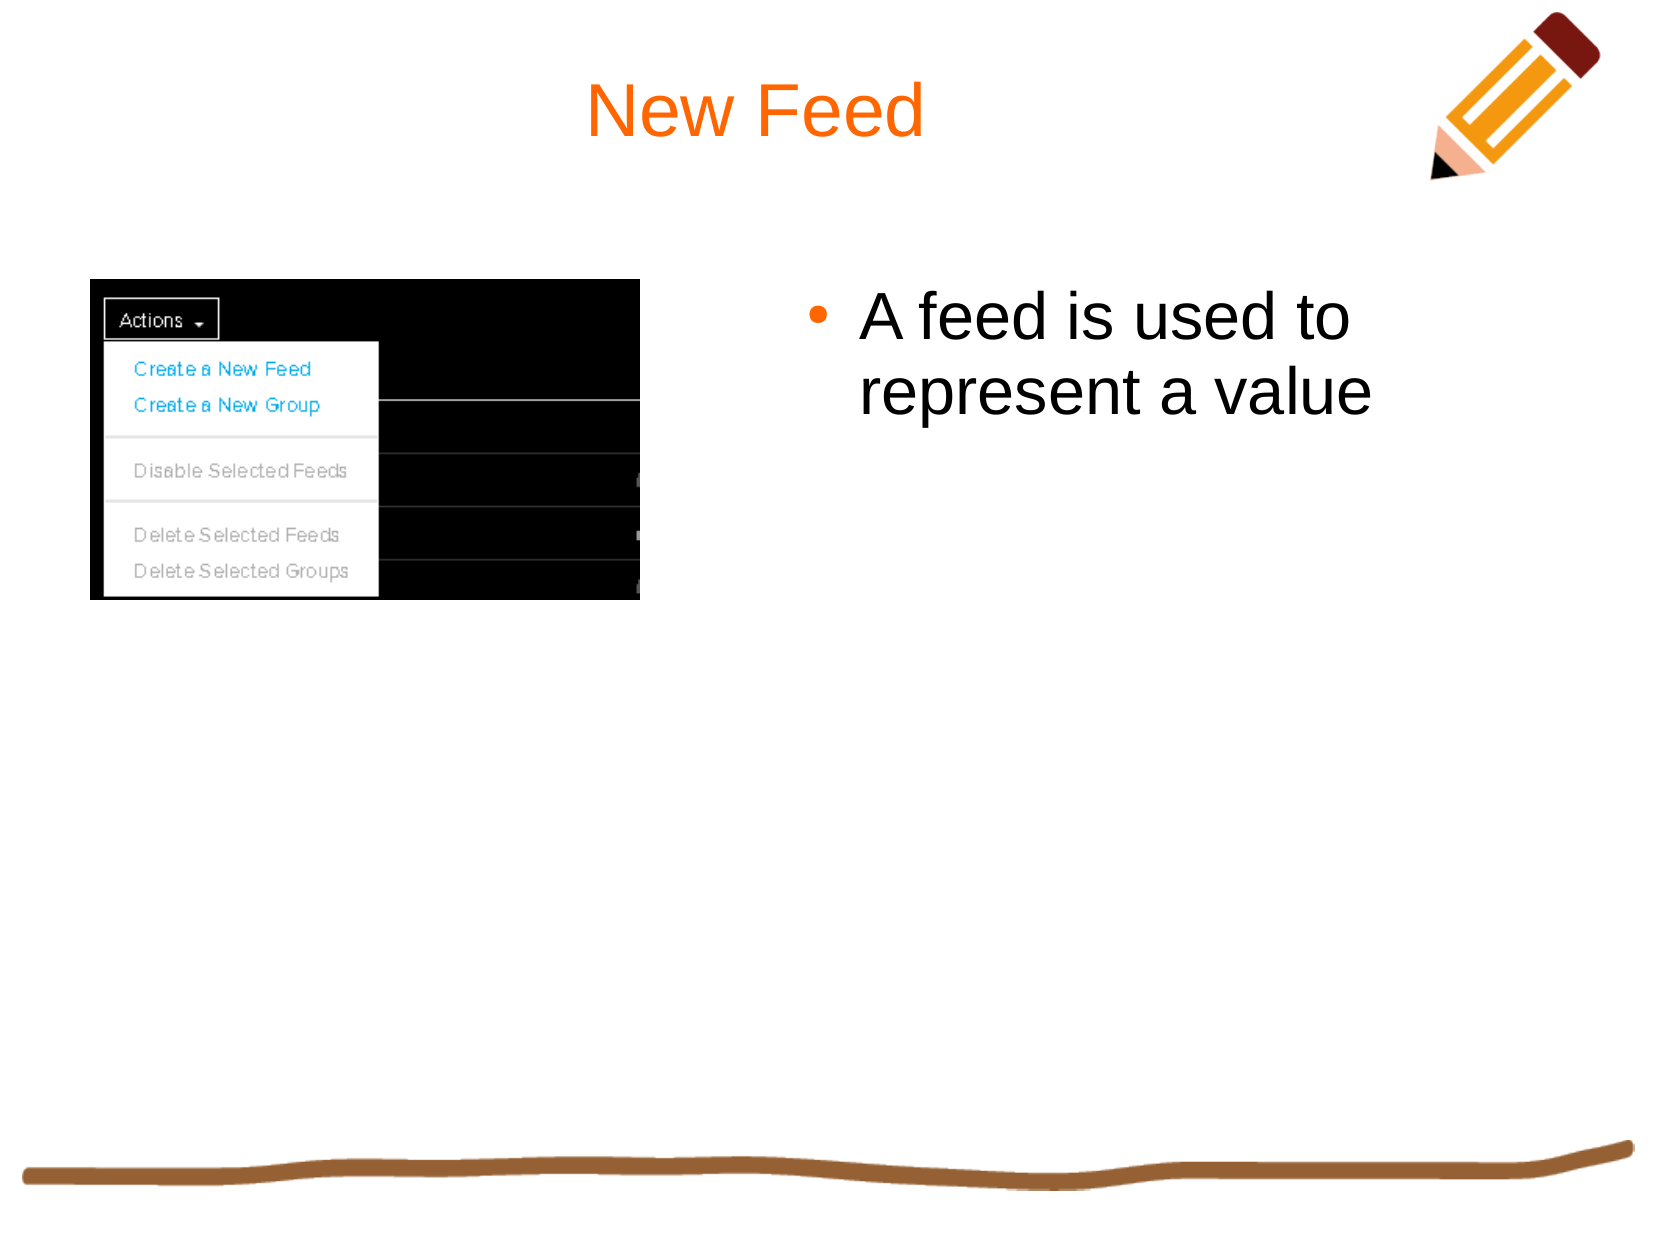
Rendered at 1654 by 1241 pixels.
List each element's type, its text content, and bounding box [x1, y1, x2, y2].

title New Feed [82, 49, 1430, 172]
picture [22, 1140, 1635, 1191]
picture [1430, 12, 1601, 181]
picture [90, 279, 640, 601]
list A feed is used to represent a value [788, 279, 1516, 1111]
